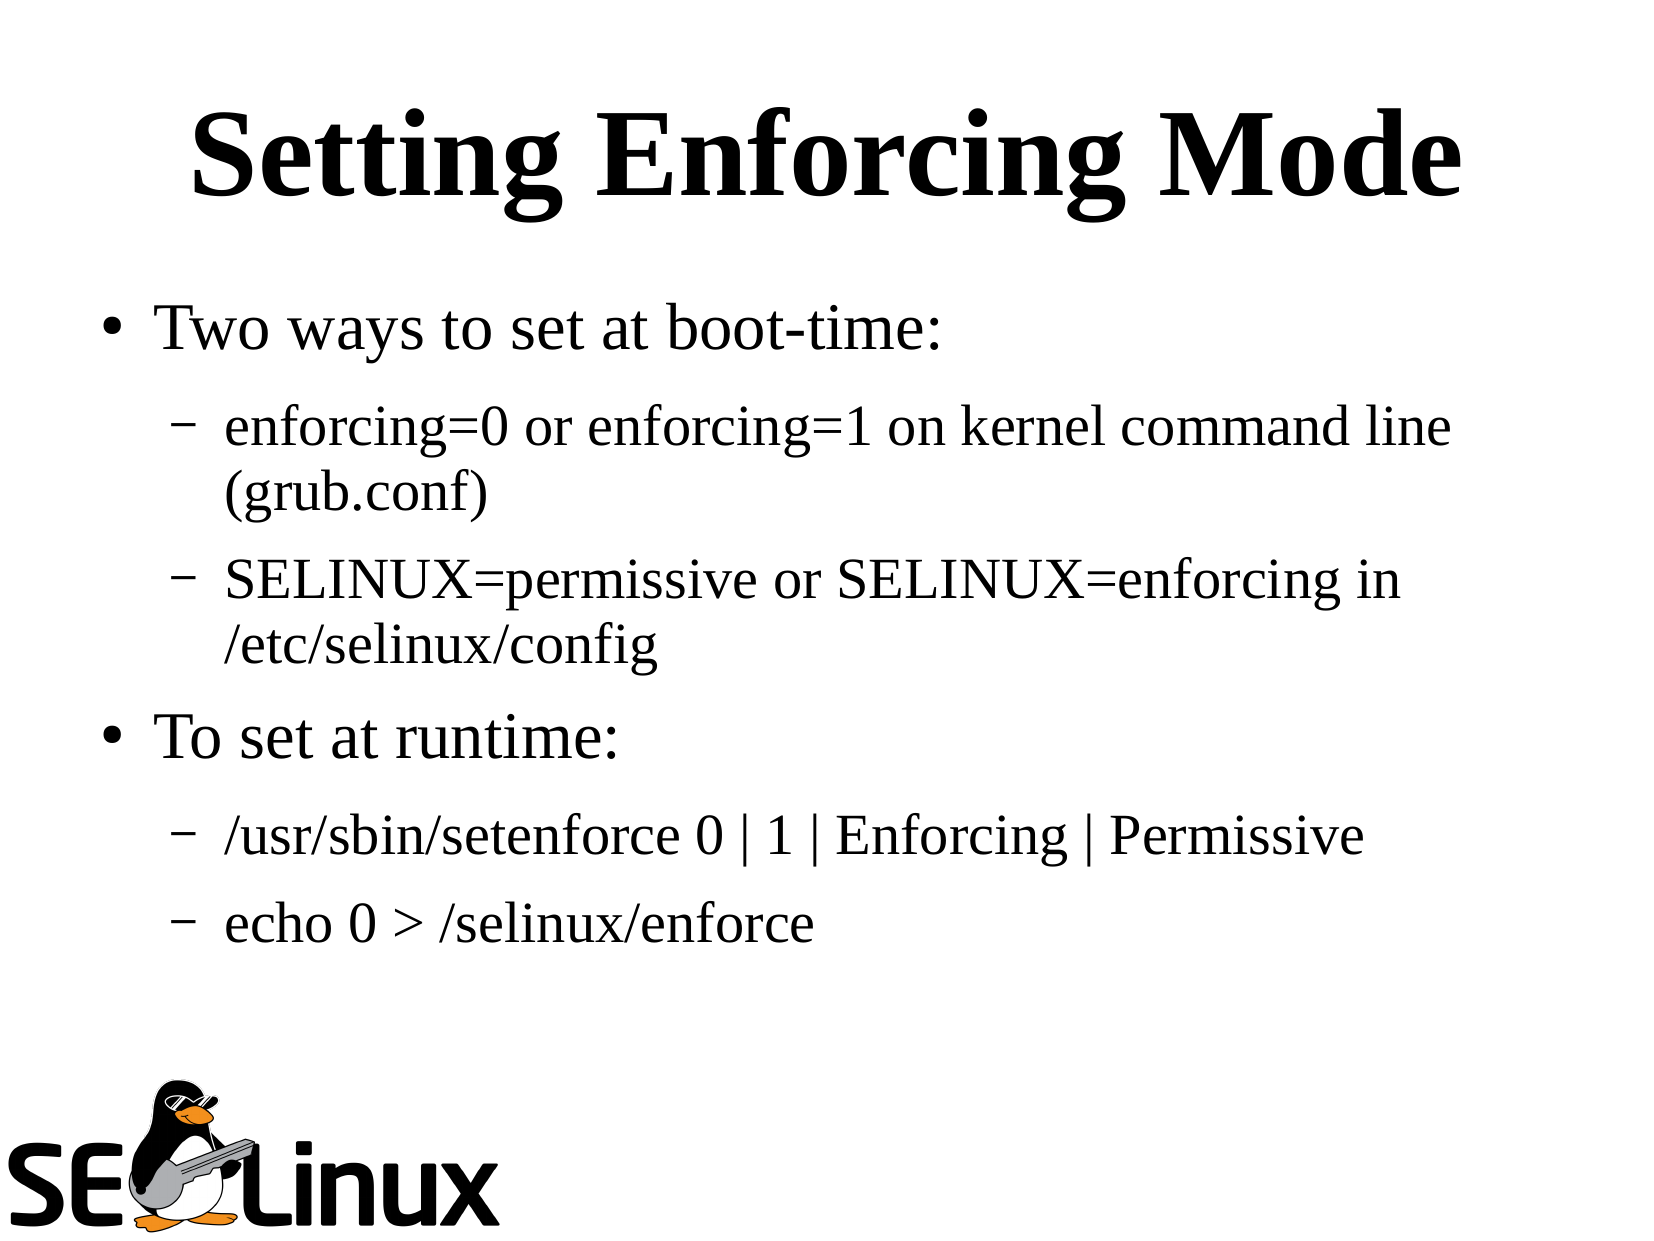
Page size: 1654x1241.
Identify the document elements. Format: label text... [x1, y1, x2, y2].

picture [0, 919, 526, 1241]
title Setting Enforcing Mode [82, 49, 1571, 257]
list Two ways to set at boot-time: enforcing=0 or enforcing=1 on kernel command line (grub.conf) SELINUX=permissive or SELINUX=enforcing in /etc/selinux/config To set at runtime: /usr/sbin/setenforce 0 | 1 | Enforcing | Permissive echo 0 > /selinux/enforce [82, 290, 1571, 1010]
